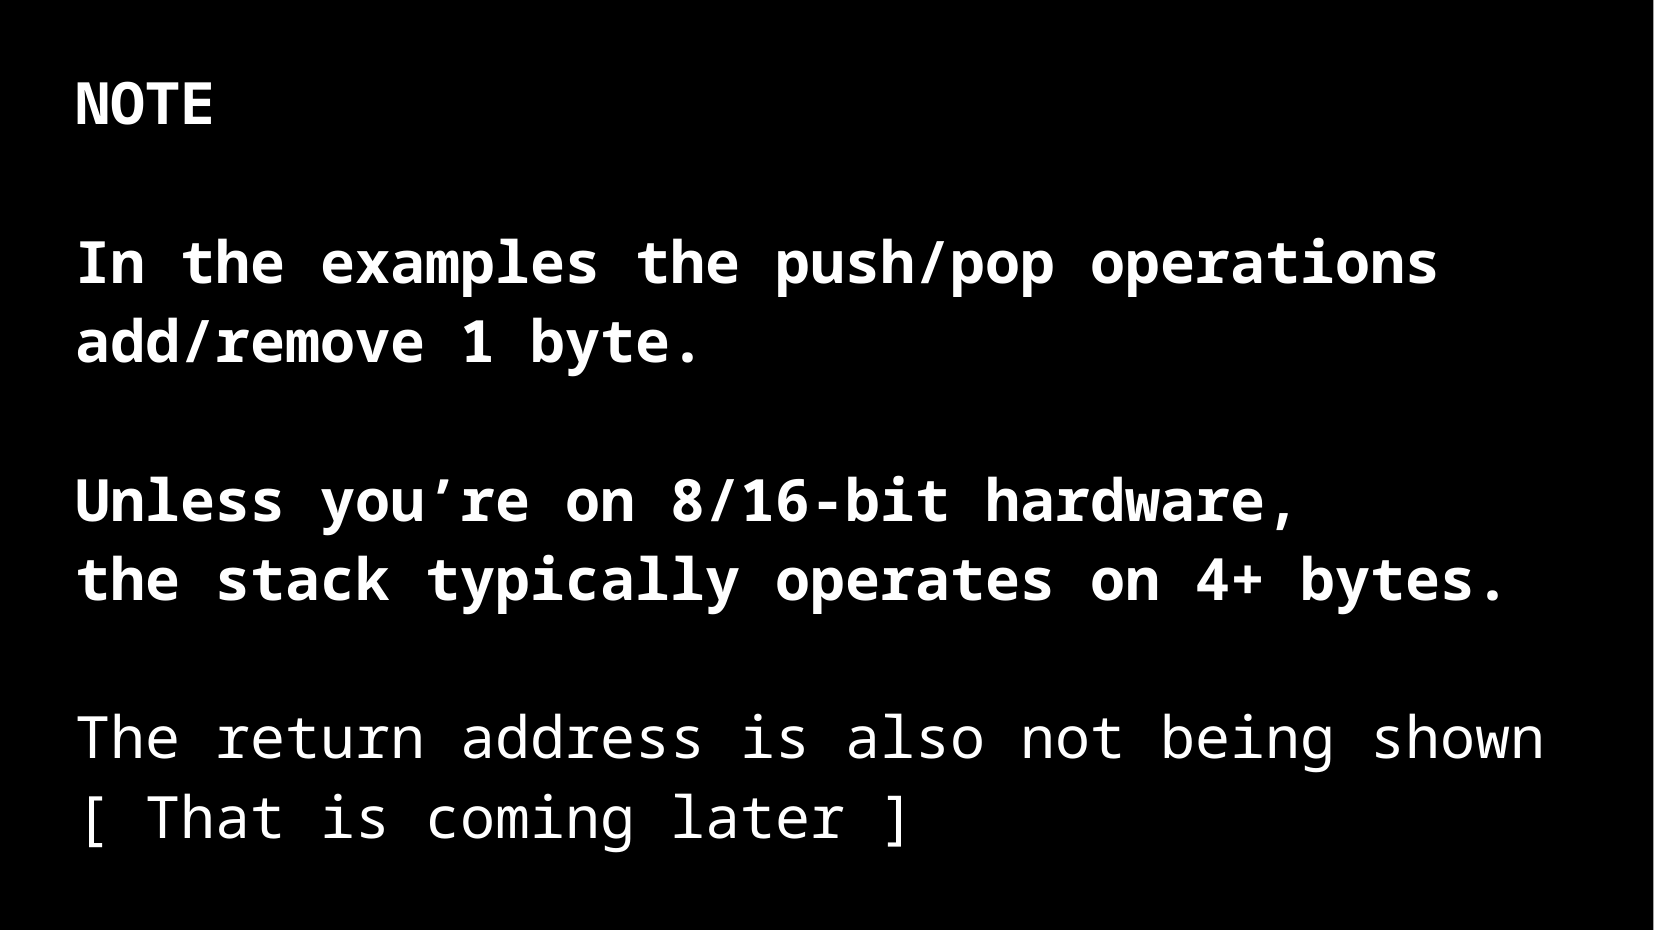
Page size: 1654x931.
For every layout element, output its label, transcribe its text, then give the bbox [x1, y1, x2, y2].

title NOTE In the examples the push/pop operations add/remove 1 byte. Unless you’re on 8/16-bit hardware, the stack typically operates on 4+ bytes. The return address is also not being shown [ That is coming later ] [75, 92, 1564, 826]
